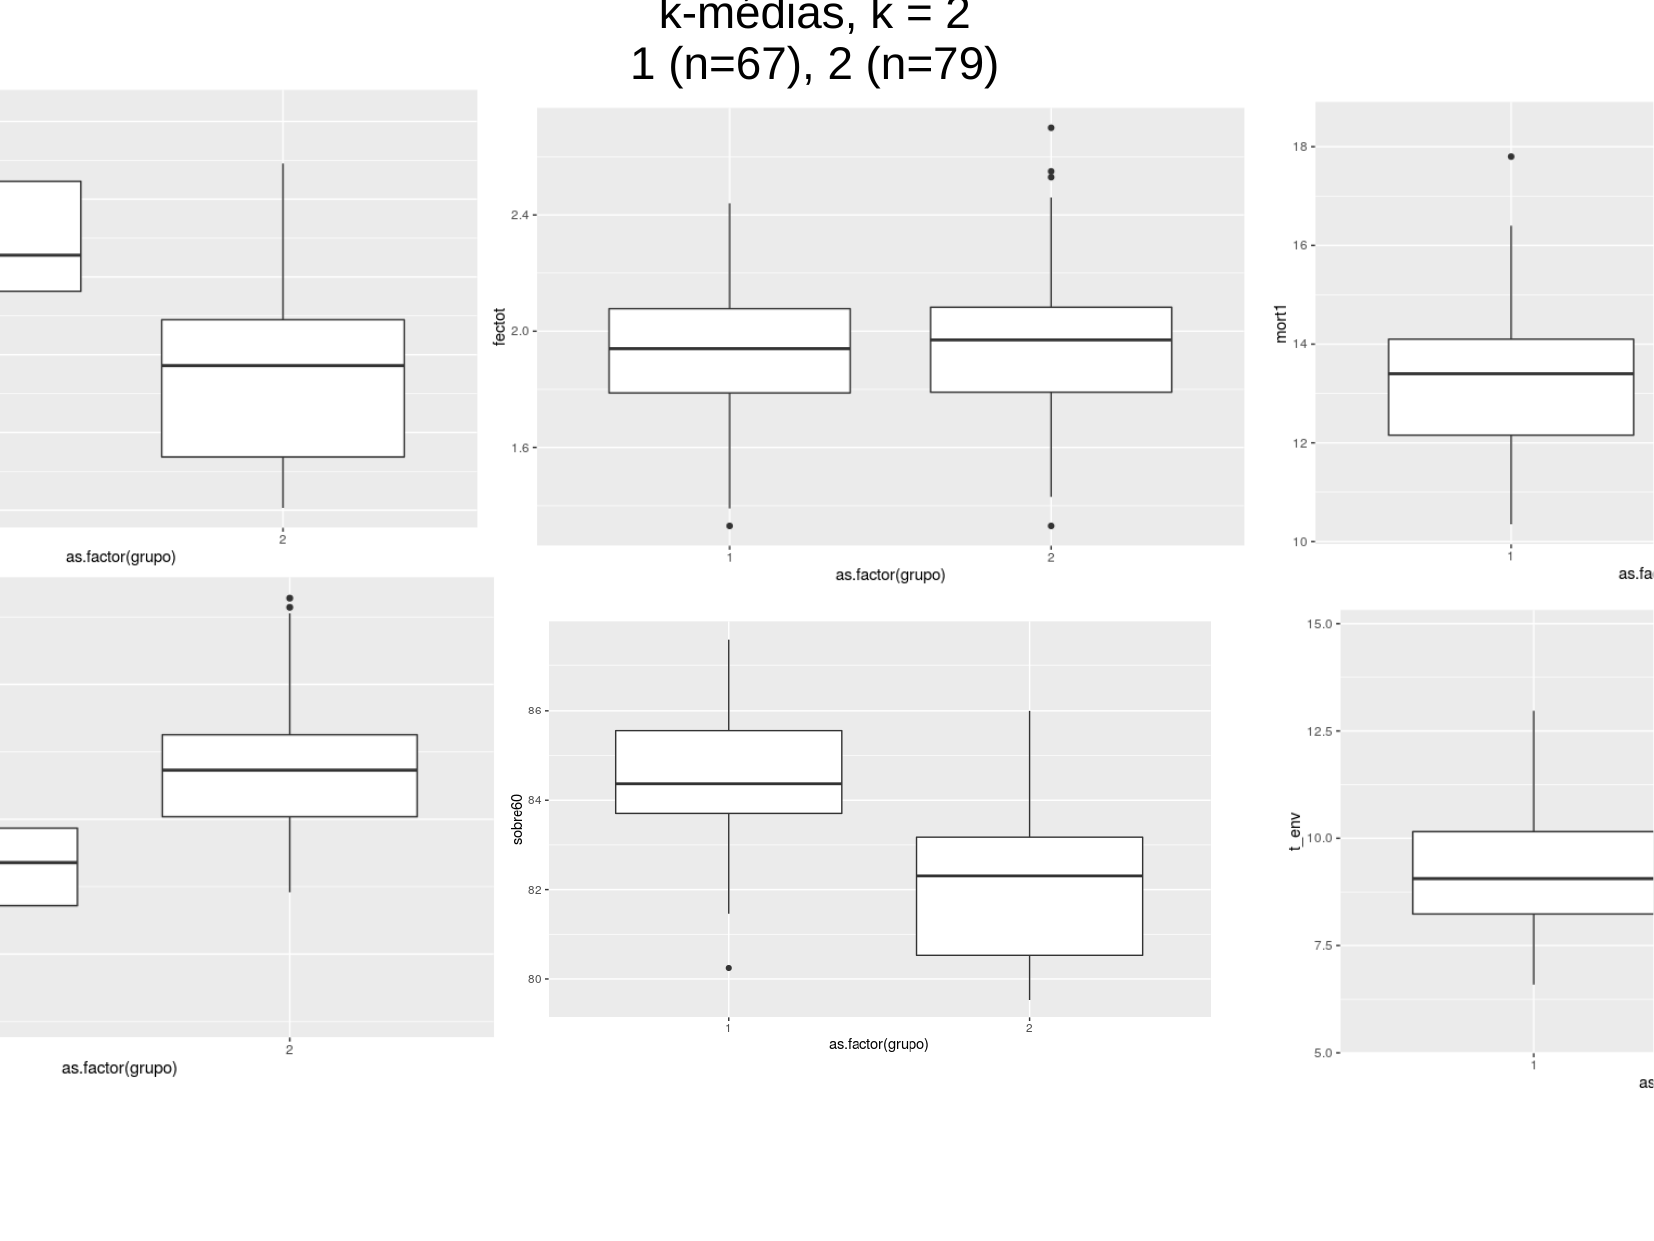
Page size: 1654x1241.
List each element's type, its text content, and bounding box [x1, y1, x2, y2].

picture [1263, 94, 1654, 590]
picture [1277, 602, 1654, 1099]
title k-médias, k = 2 1 (n=67), 2 (n=79) [70, 0, 1560, 142]
picture [0, 82, 1252, 1085]
